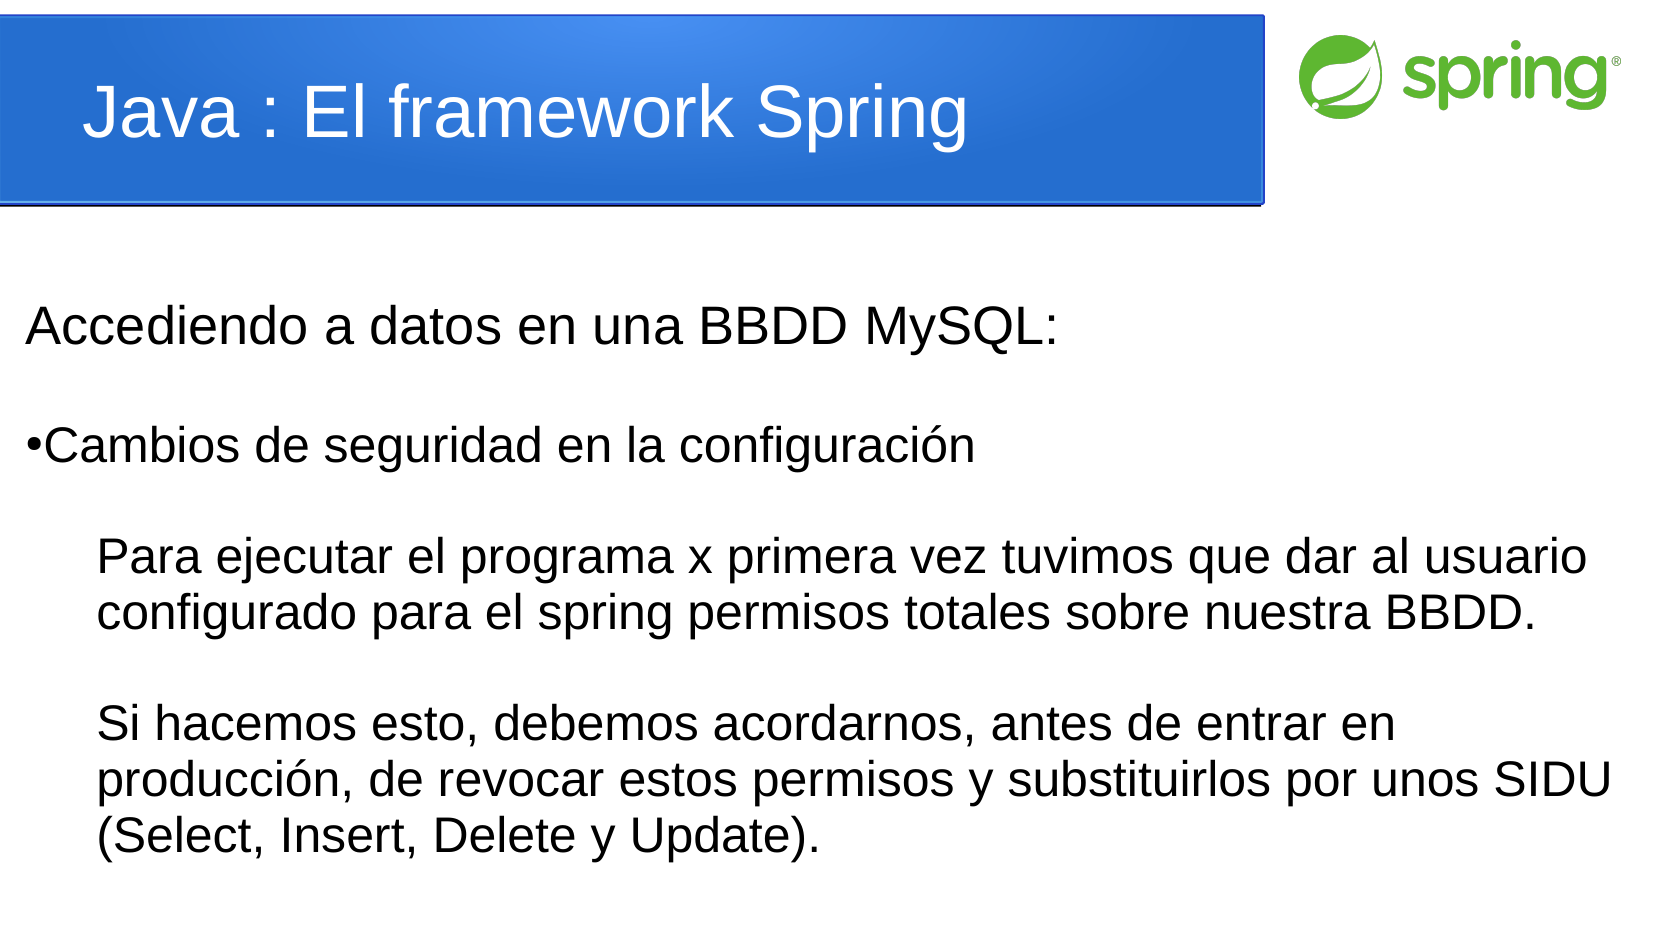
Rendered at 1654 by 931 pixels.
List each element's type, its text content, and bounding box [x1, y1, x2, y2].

picture [1299, 35, 1621, 119]
title Java : El framework Spring [82, 35, 1235, 164]
subtitle Accediendo a datos en una BBDD MySQL: Cambios de seguridad en la configuración Para ejecutar el programa x primera vez tuvimos que dar al usuario configurado para el spring permisos totales sobre nuestra BBDD. Si hacemos esto, debemos acordarnos, antes de entrar en producción, de revocar estos permisos y substituirlos por unos SIDU (Select, Insert, Delete y Update). [25, 164, 1644, 931]
